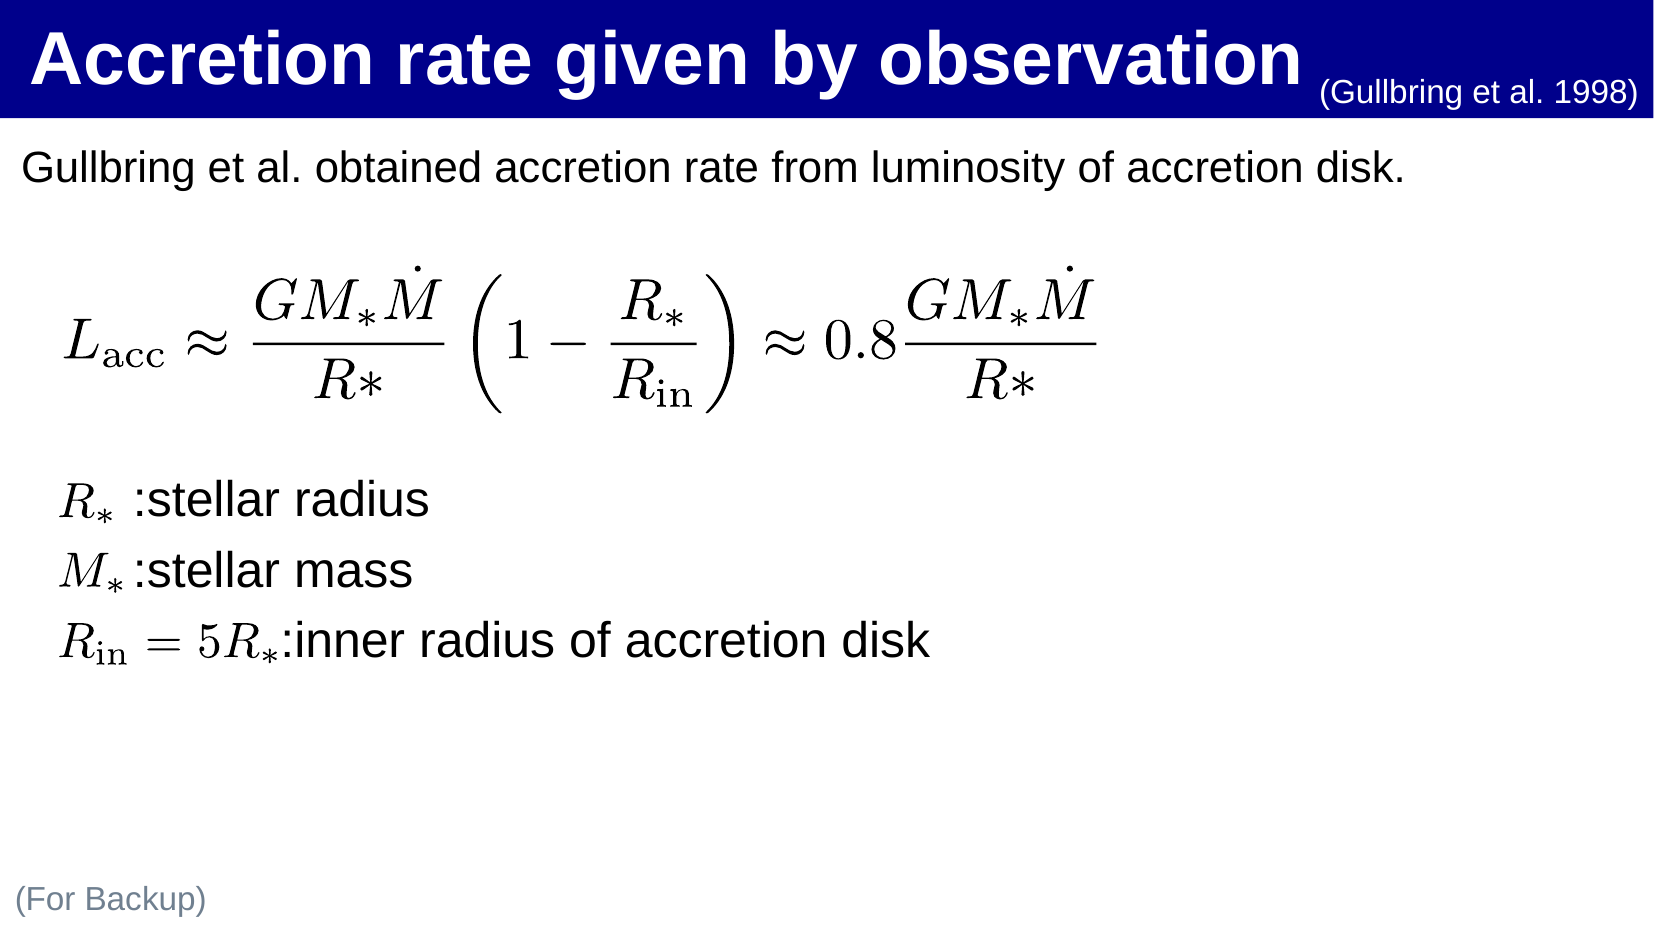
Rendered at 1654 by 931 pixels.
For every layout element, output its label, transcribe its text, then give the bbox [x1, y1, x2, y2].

text_box [59, 483, 112, 524]
text_box :stellar mass [118, 534, 473, 606]
text_box :stellar radius [118, 464, 473, 534]
title Accretion rate given by observation [0, 0, 1654, 119]
text_box [59, 623, 265, 665]
text_box [63, 265, 1097, 414]
text_box (Gullbring et al. 1998) [1304, 66, 1654, 119]
text_box [59, 552, 118, 593]
text_box Gullbring et al. obtained accretion rate from luminosity of accretion disk. [6, 136, 1422, 200]
text_box :inner radius of accretion disk [265, 605, 1241, 676]
